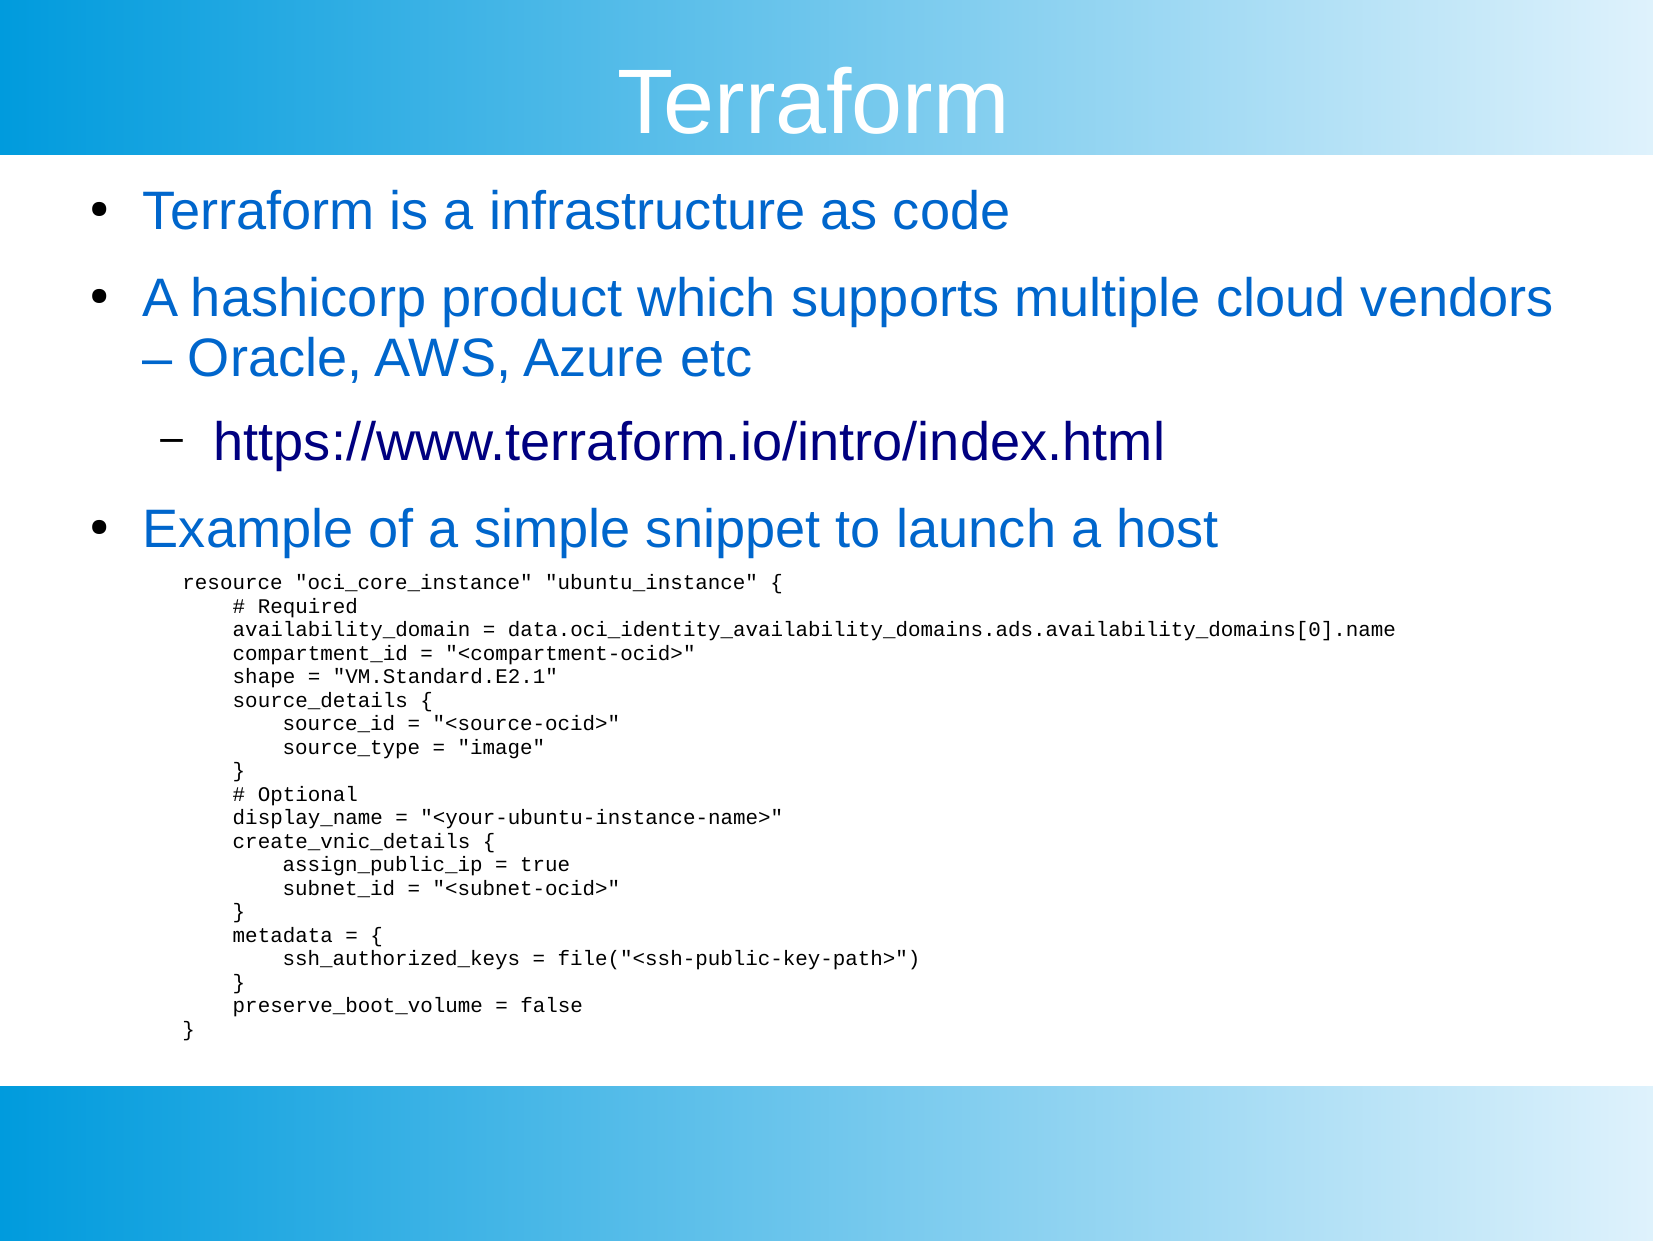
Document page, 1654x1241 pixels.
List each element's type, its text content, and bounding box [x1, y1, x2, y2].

text_box resource "oci_core_instance" "ubuntu_instance" { # Required availability_domain = data.oci_identity_availability_domains.ads.availability_domains[0].name compartment_id = "<compartment-ocid>" shape = "VM.Standard.E2.1" source_details { source_id = "<source-ocid>" source_type = "image" } # Optional display_name = "<your-ubuntu-instance-name>" create_vnic_details { assign_public_ip = true subnet_id = "<subnet-ocid>" } metadata = { ssh_authorized_keys = file("<ssh-public-key-path>") } preserve_boot_volume = false } [167, 565, 1411, 1051]
list Terraform is a infrastructure as code A hashicorp product which supports multiple cloud vendors – Oracle, AWS, Azure etc https://www.terraform.io/intro/index.html Example of a simple snippet to launch a host [71, 180, 1561, 901]
title Terraform [82, 49, 1571, 155]
